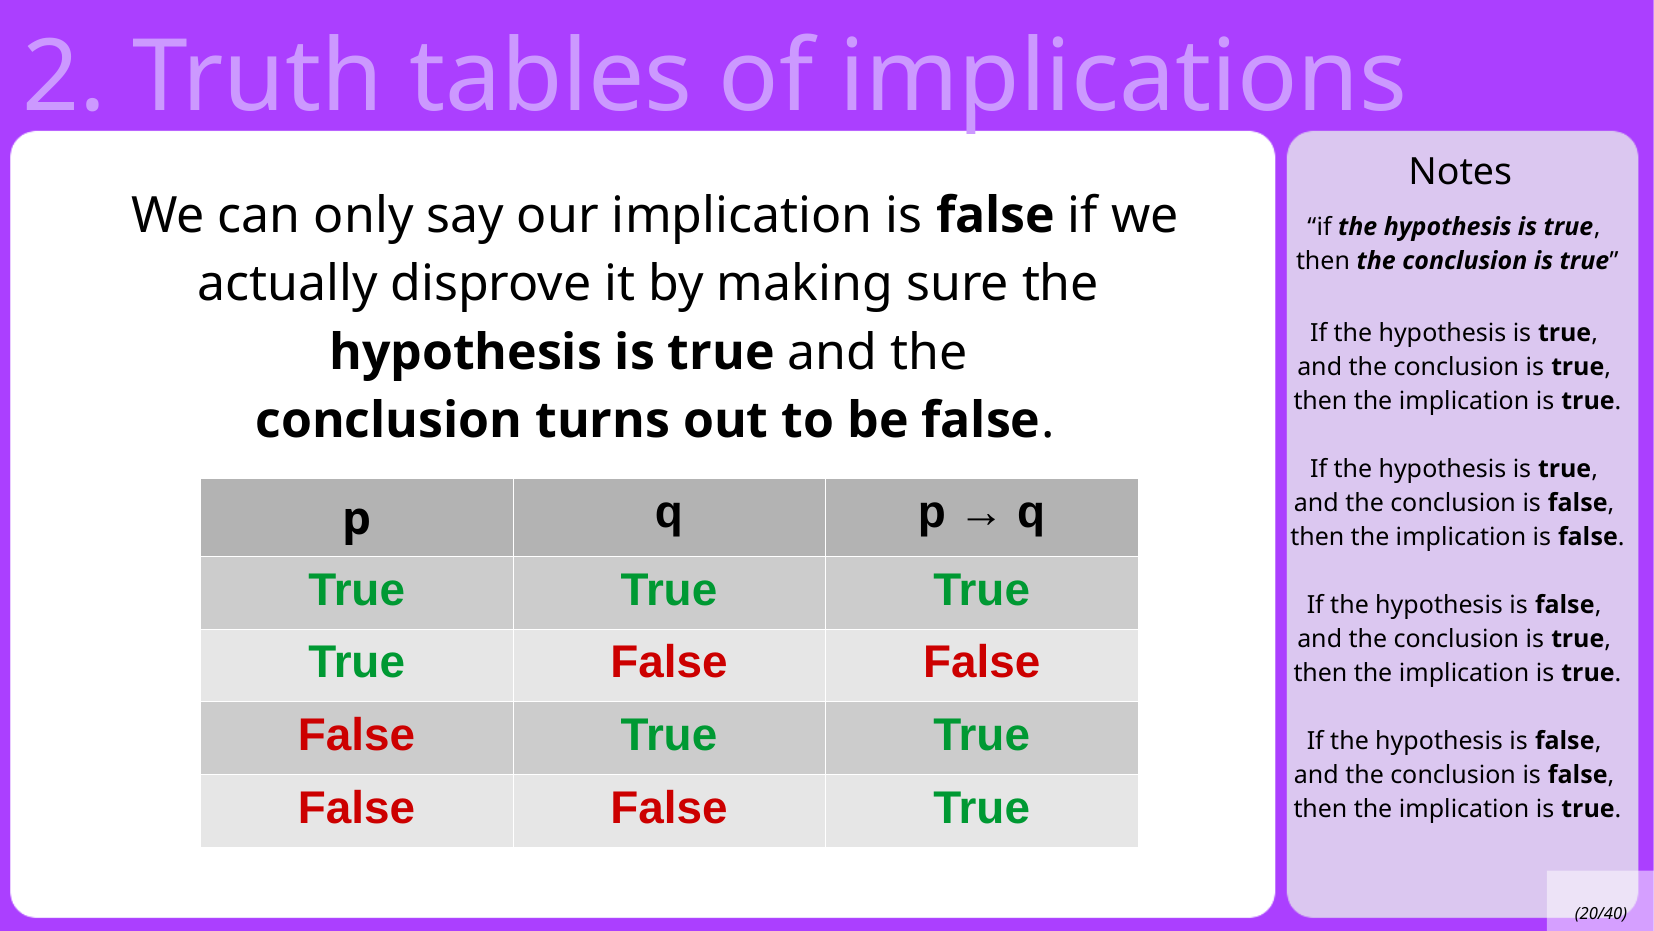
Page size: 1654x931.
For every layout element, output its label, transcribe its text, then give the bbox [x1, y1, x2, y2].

title 2. Truth tables of implications [22, 13, 1511, 130]
table_cell False [514, 775, 825, 847]
text_box Notes [1290, 141, 1631, 196]
text_box “if the hypothesis is true, then the conclusion is true” [1266, 196, 1648, 290]
table_cell False [201, 702, 513, 774]
text_box If the hypothesis is true, and the conclusion is true, then the implication is true. If the hypothesis is true, and the conclusion is false, then the implication is false. If the hypothesis is false, and the conclusion is true, then the implication is true. If the hypothesis is false, and the conclusion is false, then the implication is true. [1266, 314, 1649, 835]
table_cell True [201, 630, 513, 701]
table_header q [514, 479, 825, 556]
picture [0, 0, 1654, 931]
table_cell True [826, 775, 1138, 847]
table_cell True [201, 557, 513, 629]
table_cell True [826, 702, 1138, 774]
table_cell False [826, 630, 1138, 701]
text_box We can only say our implication is false if we actually disprove it by making sure the hypothesis is true and the conclusion turns out to be false. [60, 179, 1250, 404]
table_header p [201, 479, 513, 556]
table_cell False [514, 630, 825, 701]
text_box (<number>/40) [1546, 877, 1654, 931]
table_cell True [826, 557, 1138, 629]
table_cell True [514, 702, 825, 774]
text_box Notes [1546, 870, 1654, 877]
table_cell False [201, 775, 513, 847]
table_cell True [514, 557, 825, 629]
table_header p → q [826, 479, 1138, 556]
